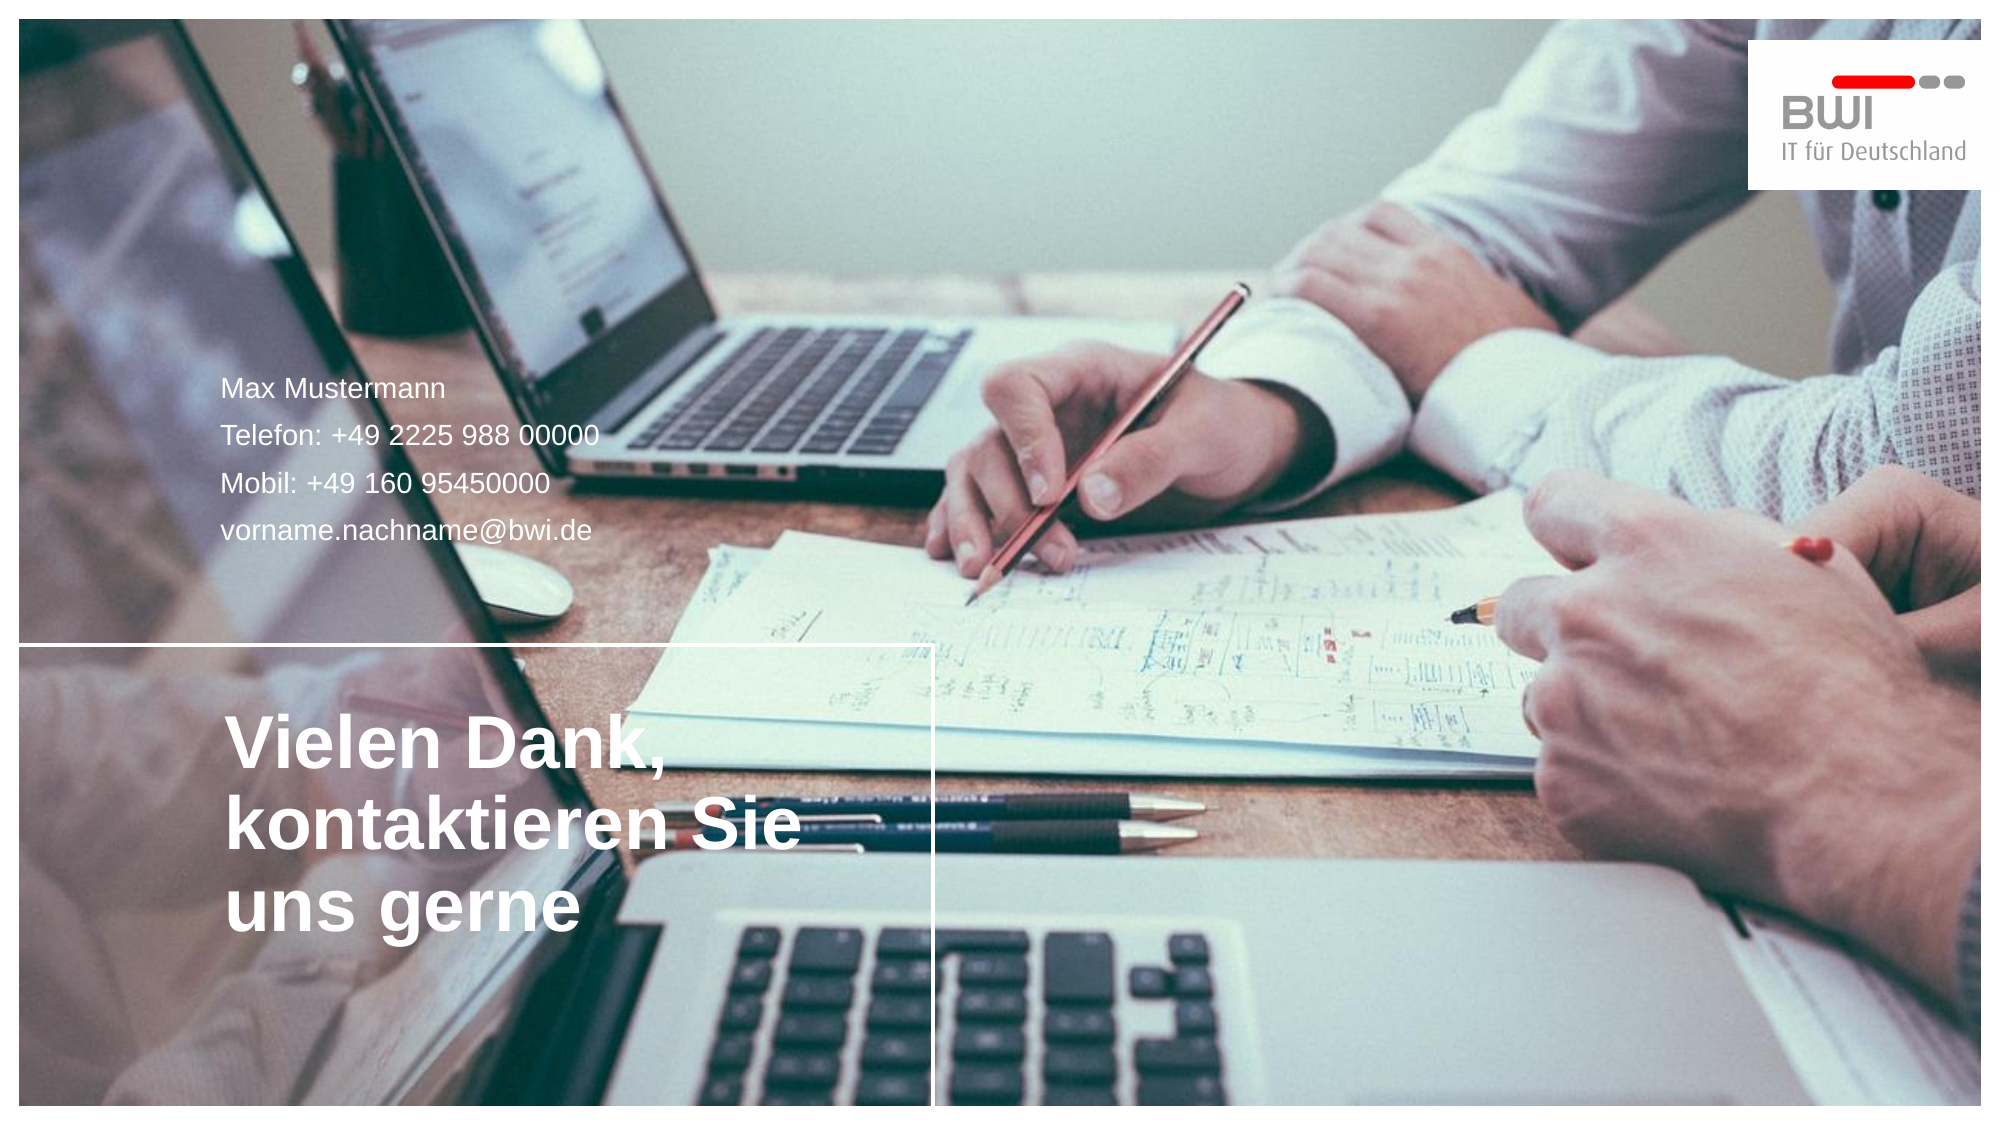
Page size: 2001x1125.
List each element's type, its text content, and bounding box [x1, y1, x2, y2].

list Telefon: +49 2225 988 00000 [220, 420, 929, 457]
list Mobil: +49 160 95450000 [220, 468, 929, 504]
title Vielen Dank, kontaktieren Sie uns gerne [0, 645, 934, 1118]
list Max Mustermann [220, 373, 929, 409]
picture [19, 19, 2000, 1106]
list vorname.nachname@bwi.de [220, 515, 929, 551]
